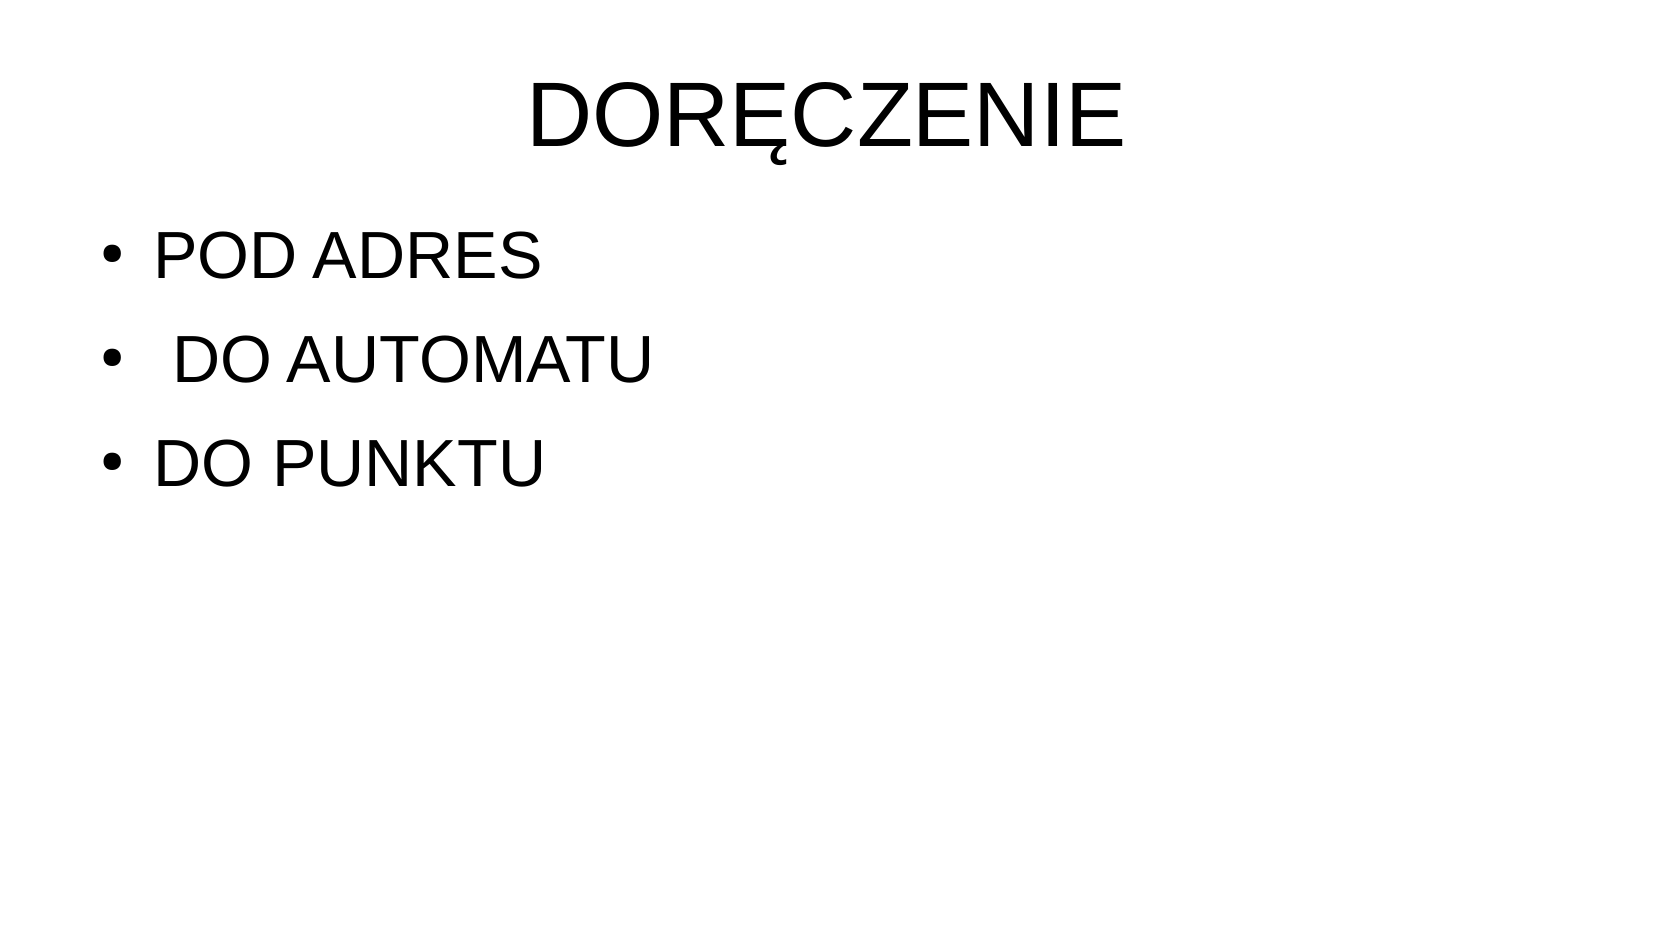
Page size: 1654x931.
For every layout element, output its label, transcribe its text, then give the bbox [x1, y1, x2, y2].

list POD ADRES DO AUTOMATU DO PUNKTU [82, 217, 1571, 758]
title DORĘCZENIE [82, 37, 1571, 193]
